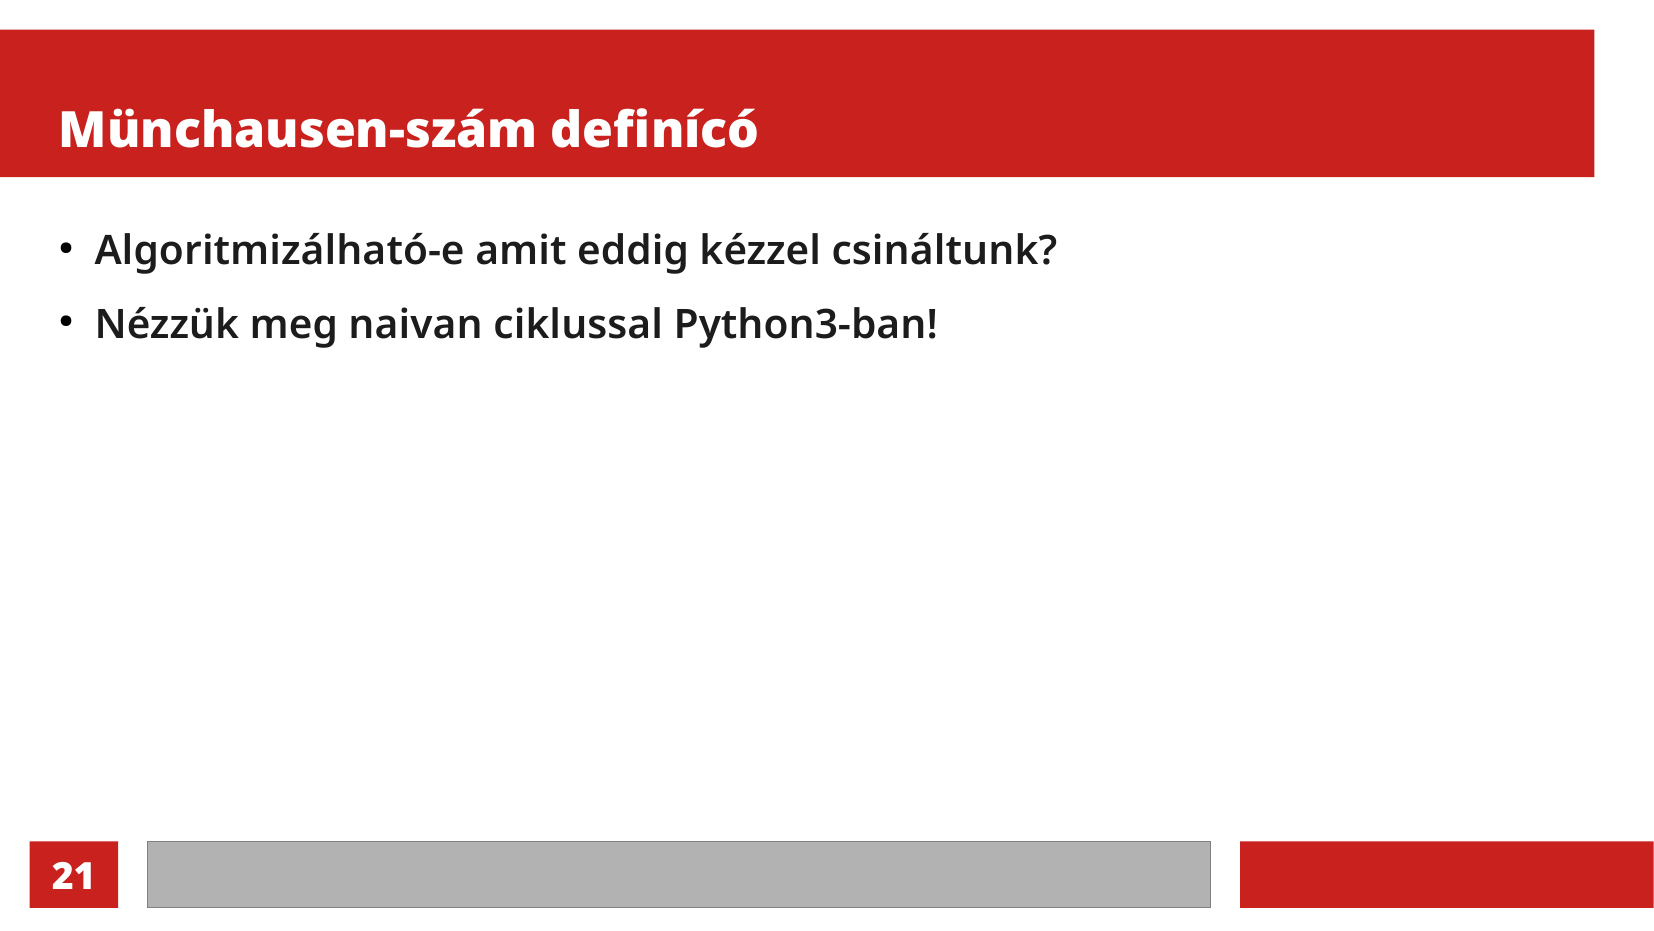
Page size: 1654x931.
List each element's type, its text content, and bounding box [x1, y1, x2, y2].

title Münchausen-szám definícó [59, 44, 1595, 163]
list Algoritmizálható-e amit eddig kézzel csináltunk? Nézzük meg naivan ciklussal Python3-ban! [59, 221, 1565, 532]
